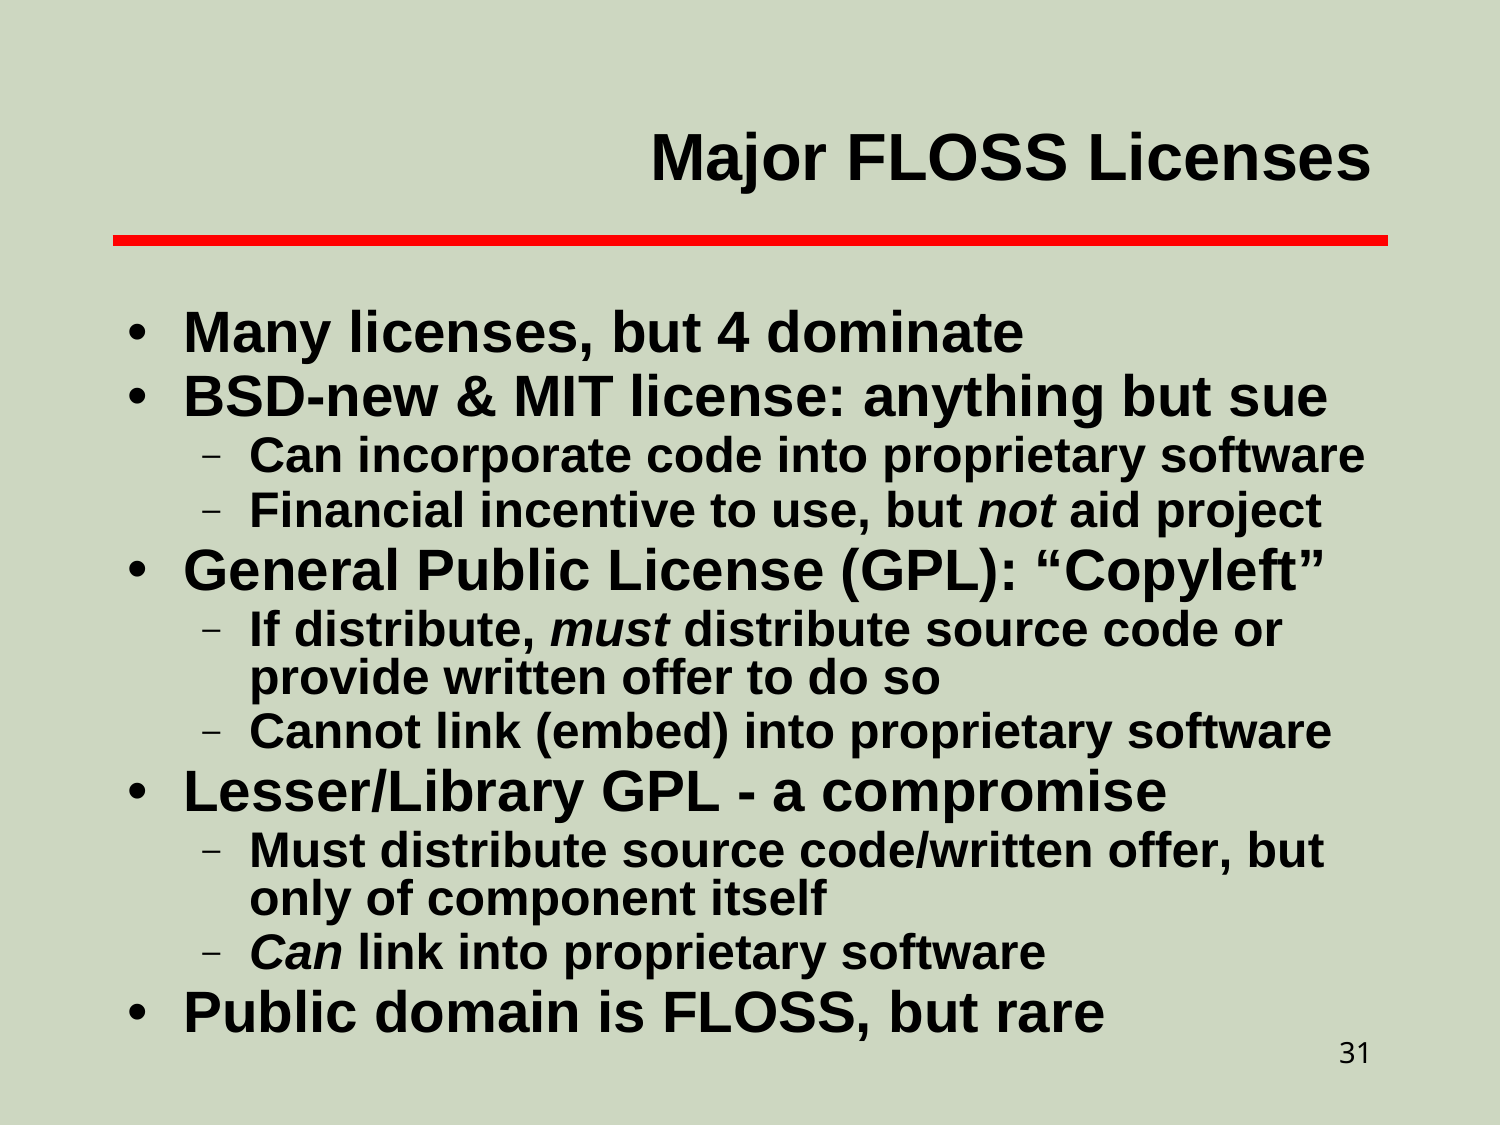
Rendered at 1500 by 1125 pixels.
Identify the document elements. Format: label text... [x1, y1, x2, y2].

list Many licenses, but 4 dominate BSD-new & MIT license: anything but sue Can incorporate code into proprietary software Financial incentive to use, but not aid project General Public License (GPL): “Copyleft” If distribute, must distribute source code or provide written offer to do so Cannot link (embed) into proprietary software Lesser/Library GPL - a compromise Must distribute source code/written offer, but only of component itself Can link into proprietary software Public domain is FLOSS, but rare [112, 299, 1388, 1098]
title Major FLOSS Licenses [337, 85, 1388, 224]
